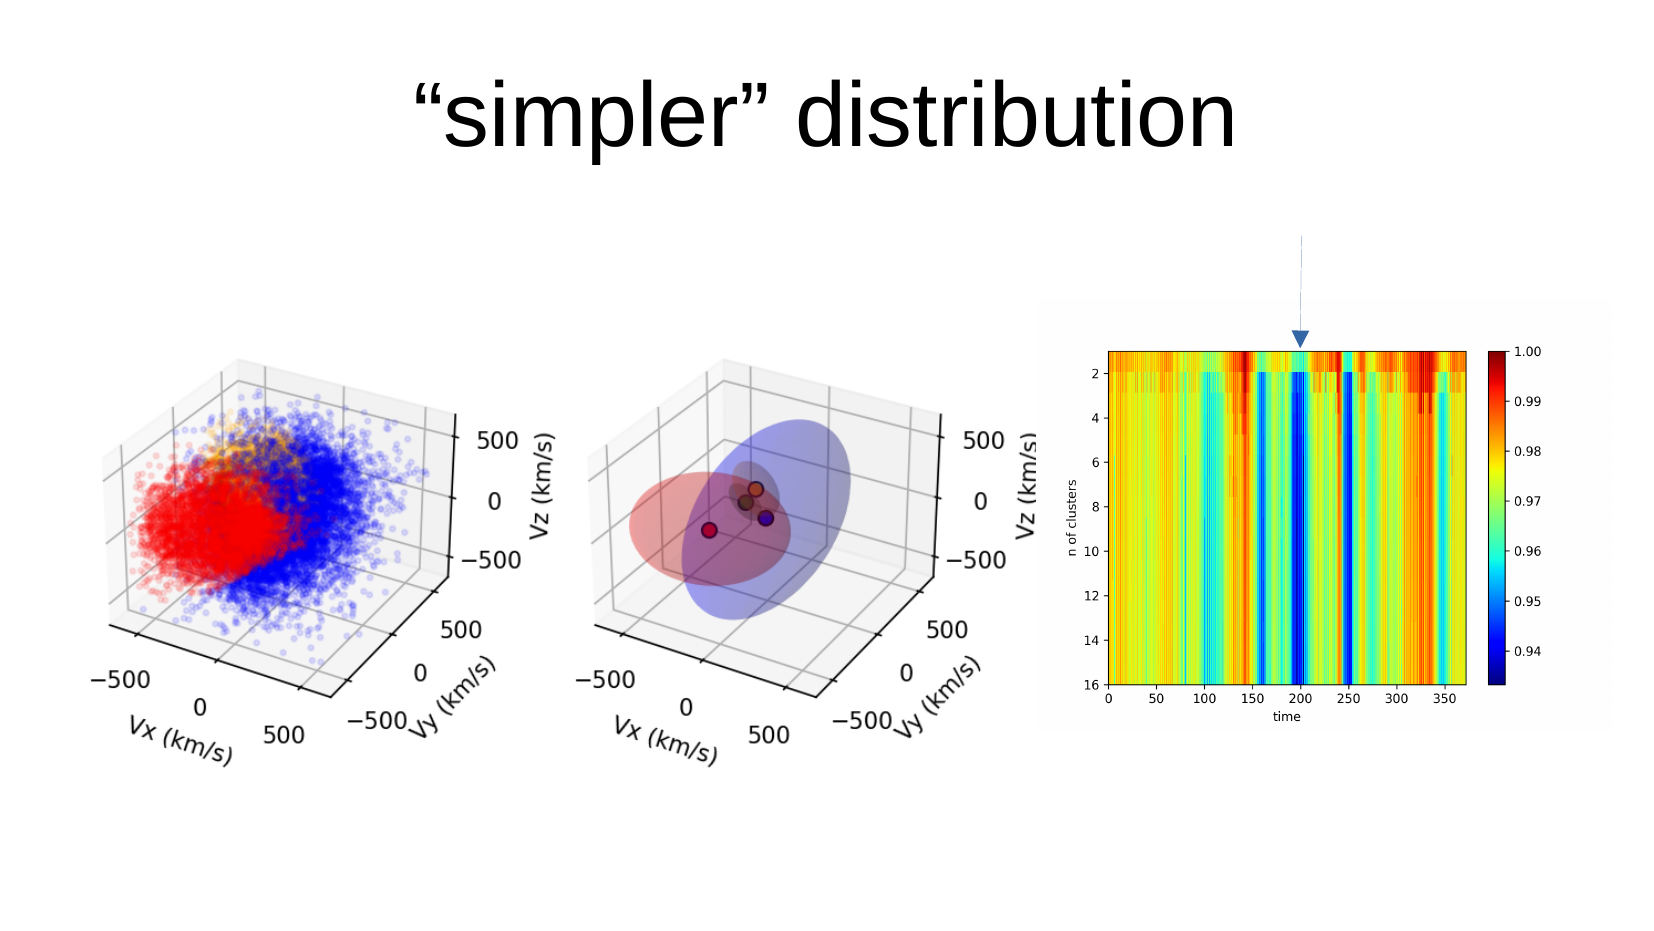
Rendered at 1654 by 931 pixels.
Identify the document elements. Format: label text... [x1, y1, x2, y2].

picture [0, 299, 1613, 863]
title “simpler” distribution [82, 37, 1571, 193]
